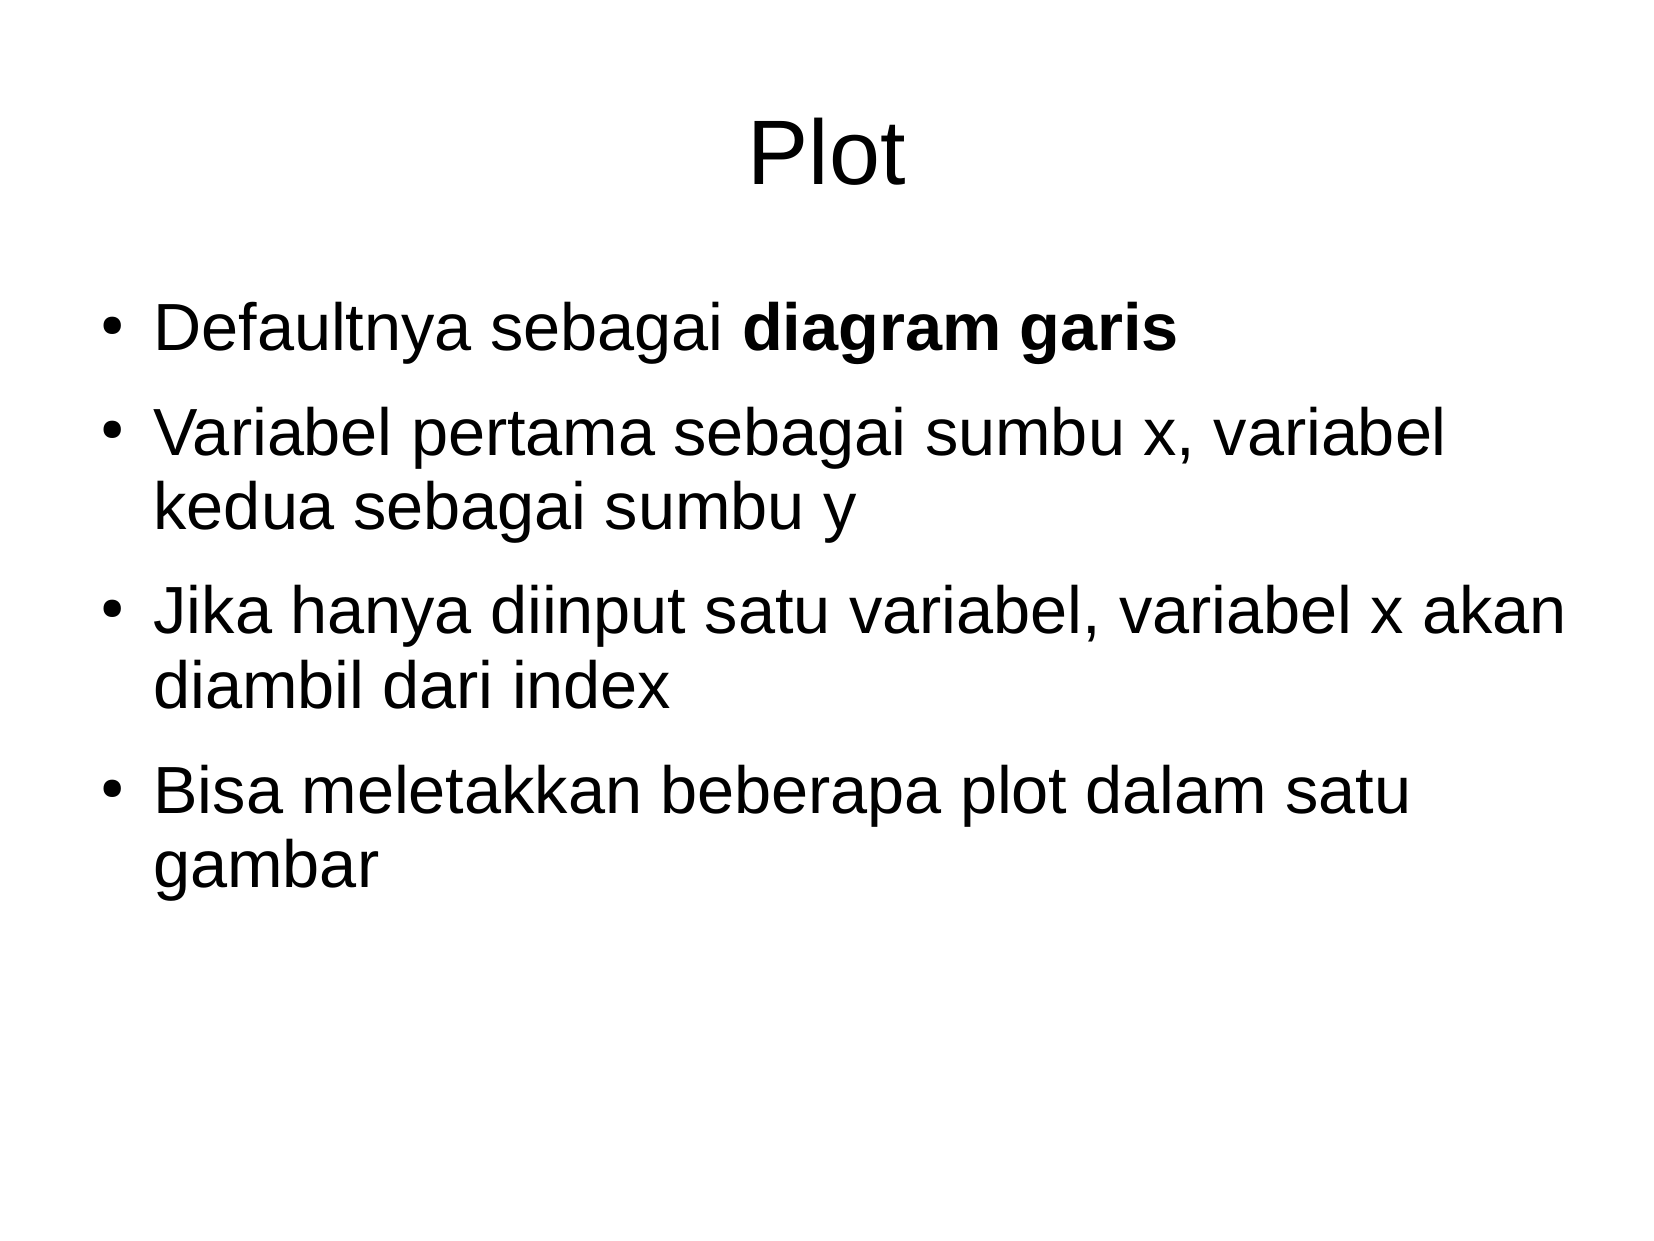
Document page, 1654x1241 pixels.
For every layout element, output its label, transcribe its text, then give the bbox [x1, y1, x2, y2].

title Plot [82, 49, 1571, 257]
list Defaultnya sebagai diagram garis Variabel pertama sebagai sumbu x, variabel kedua sebagai sumbu y Jika hanya diinput satu variabel, variabel x akan diambil dari index Bisa meletakkan beberapa plot dalam satu gambar [82, 290, 1571, 1010]
